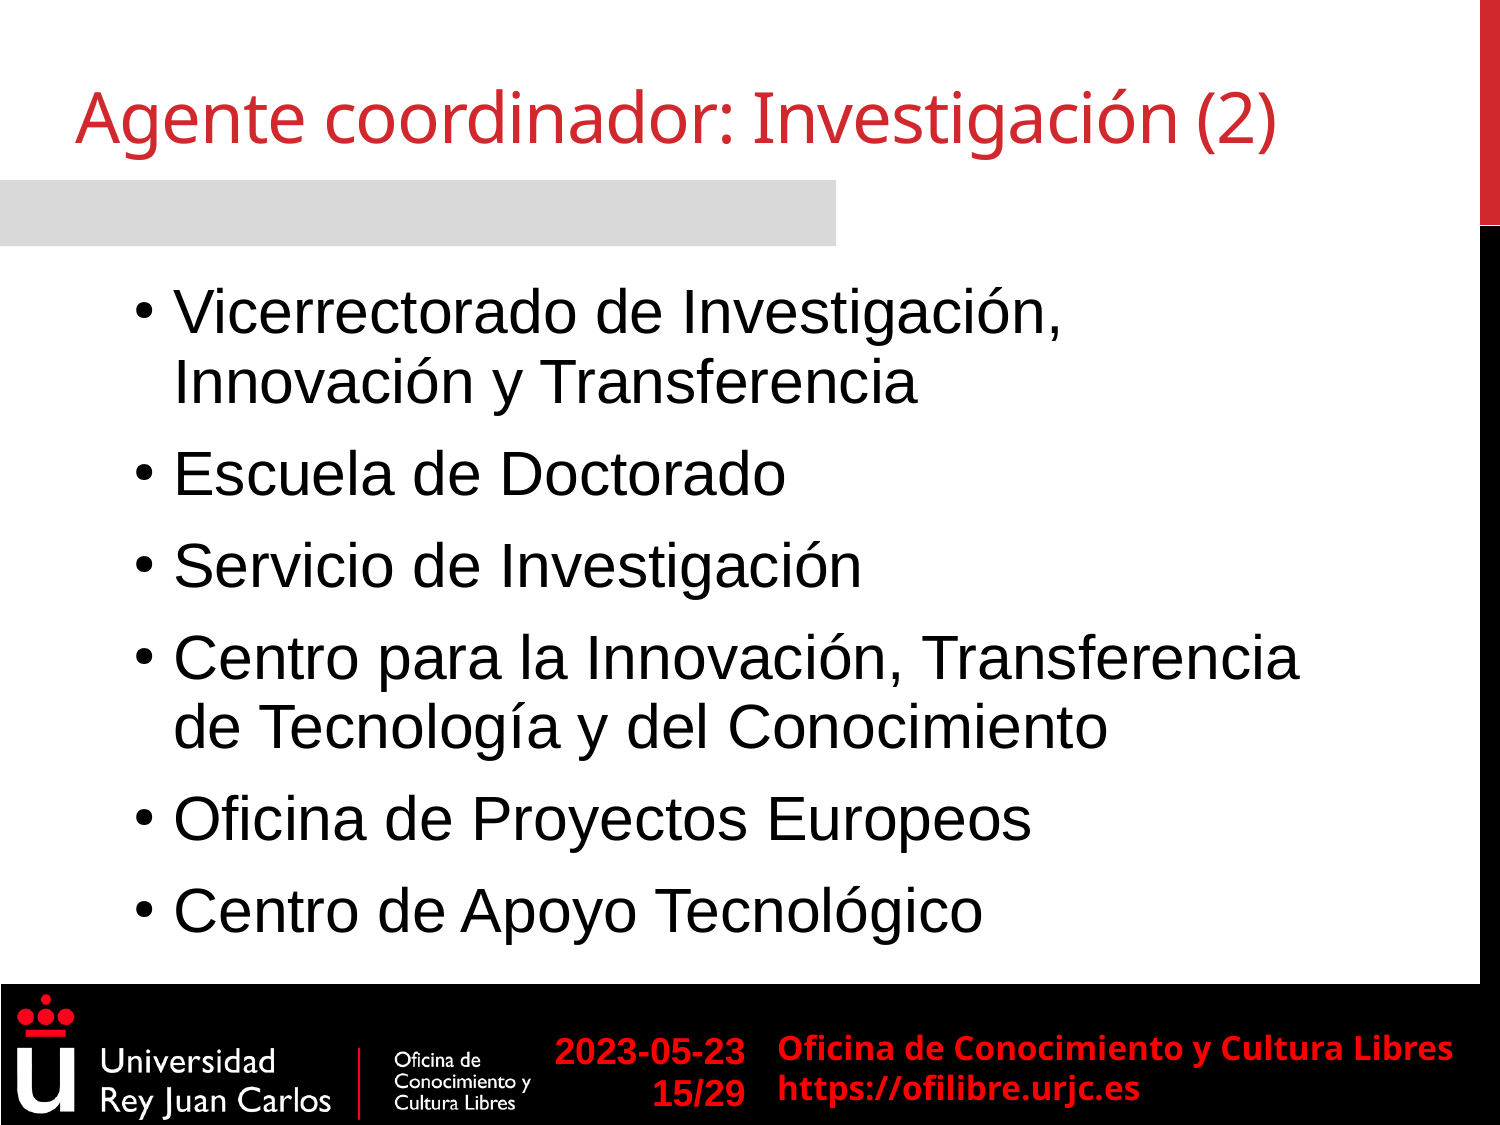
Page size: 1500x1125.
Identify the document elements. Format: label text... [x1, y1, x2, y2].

text_box Agente coordinador: Investigación (2) [0, 0, 1456, 172]
list Vicerrectorado de Investigación, Innovación y Transferencia Escuela de Doctorado Servicio de Investigación Centro para la Innovación, Transferencia de Tecnología y del Conocimiento Oficina de Proyectos Europeos Centro de Apoyo Tecnológico [105, 270, 1351, 961]
picture [17, 994, 531, 1120]
